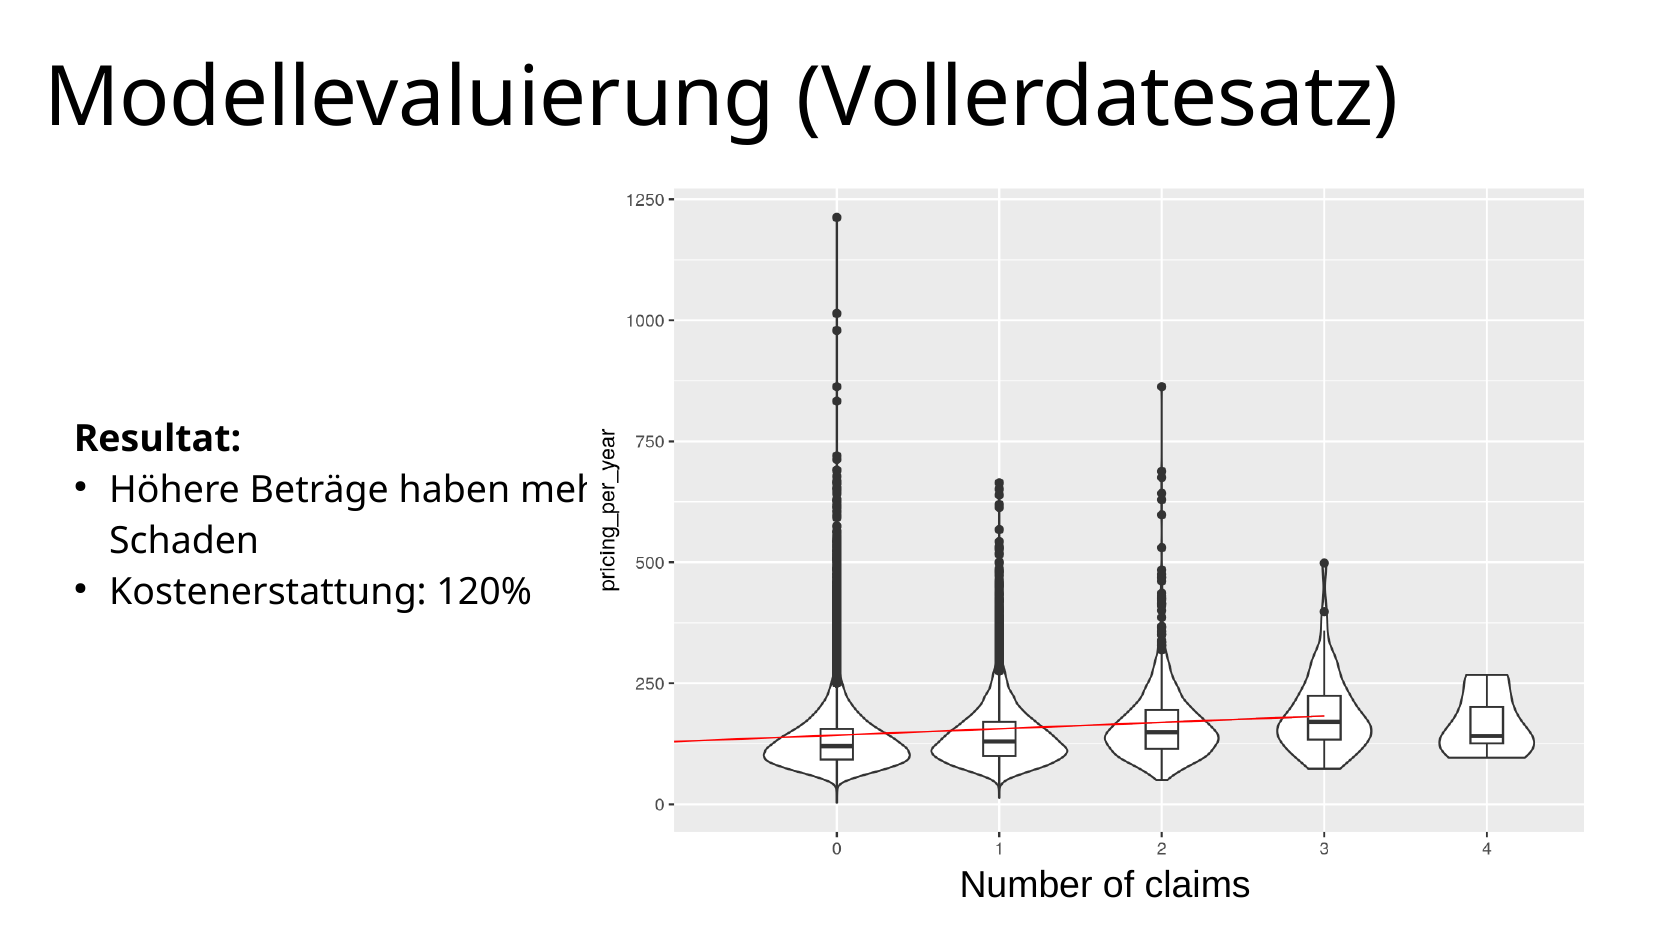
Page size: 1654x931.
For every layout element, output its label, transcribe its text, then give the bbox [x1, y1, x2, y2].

picture [587, 177, 1595, 897]
text_box Modellevaluierung (Vollerdatesatz) [29, 29, 1536, 148]
text_box Resultat: Höhere Beträge haben mehr Schaden Kostenerstattung: 120% [59, 293, 587, 739]
text_box Number of claims [944, 856, 1329, 914]
